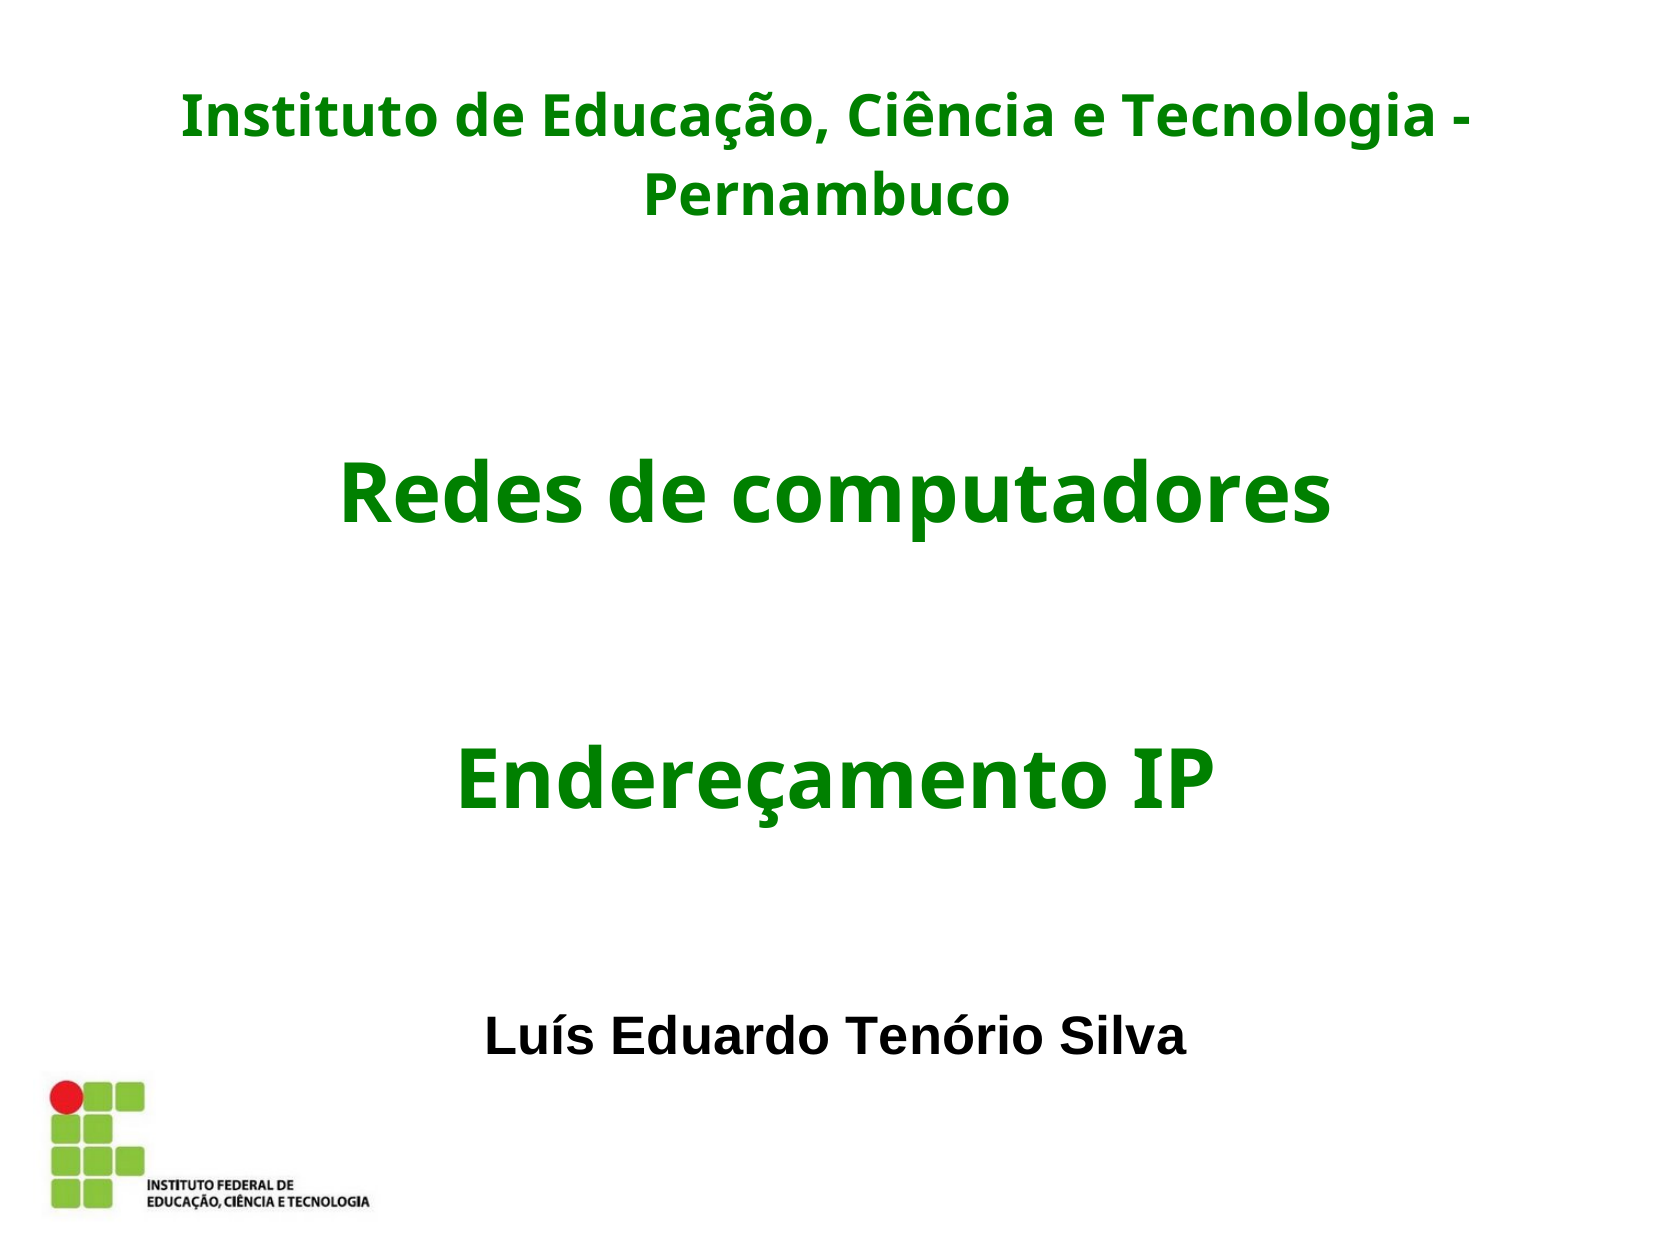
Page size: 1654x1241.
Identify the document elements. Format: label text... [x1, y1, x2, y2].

picture [33, 1062, 384, 1230]
title Instituto de Educação, Ciência e Tecnologia - Pernambuco [82, 49, 1571, 257]
list Redes de computadores Endereçamento IP Luís Eduardo Tenório Silva [82, 290, 1571, 1107]
